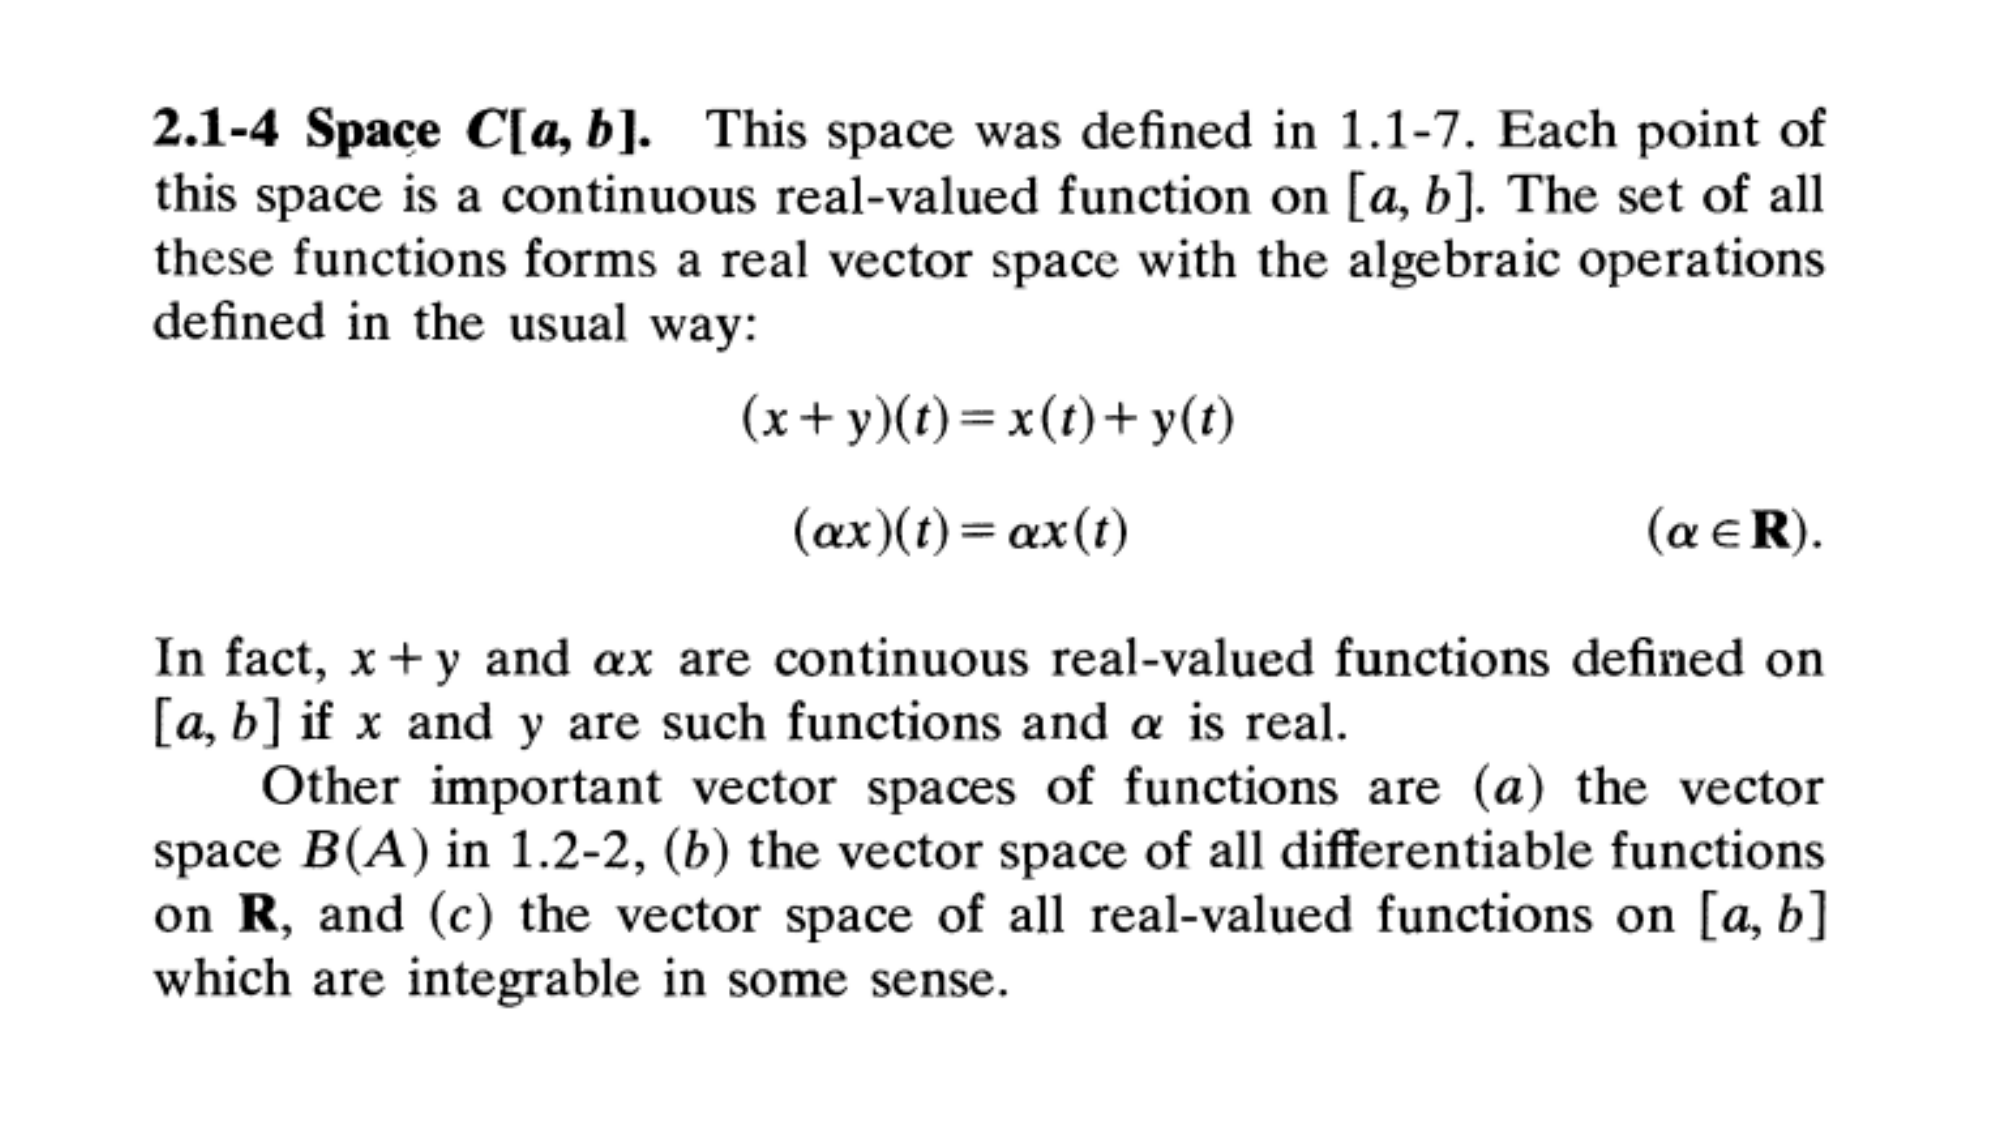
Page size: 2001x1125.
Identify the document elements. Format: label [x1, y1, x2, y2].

picture [133, 74, 1871, 1053]
